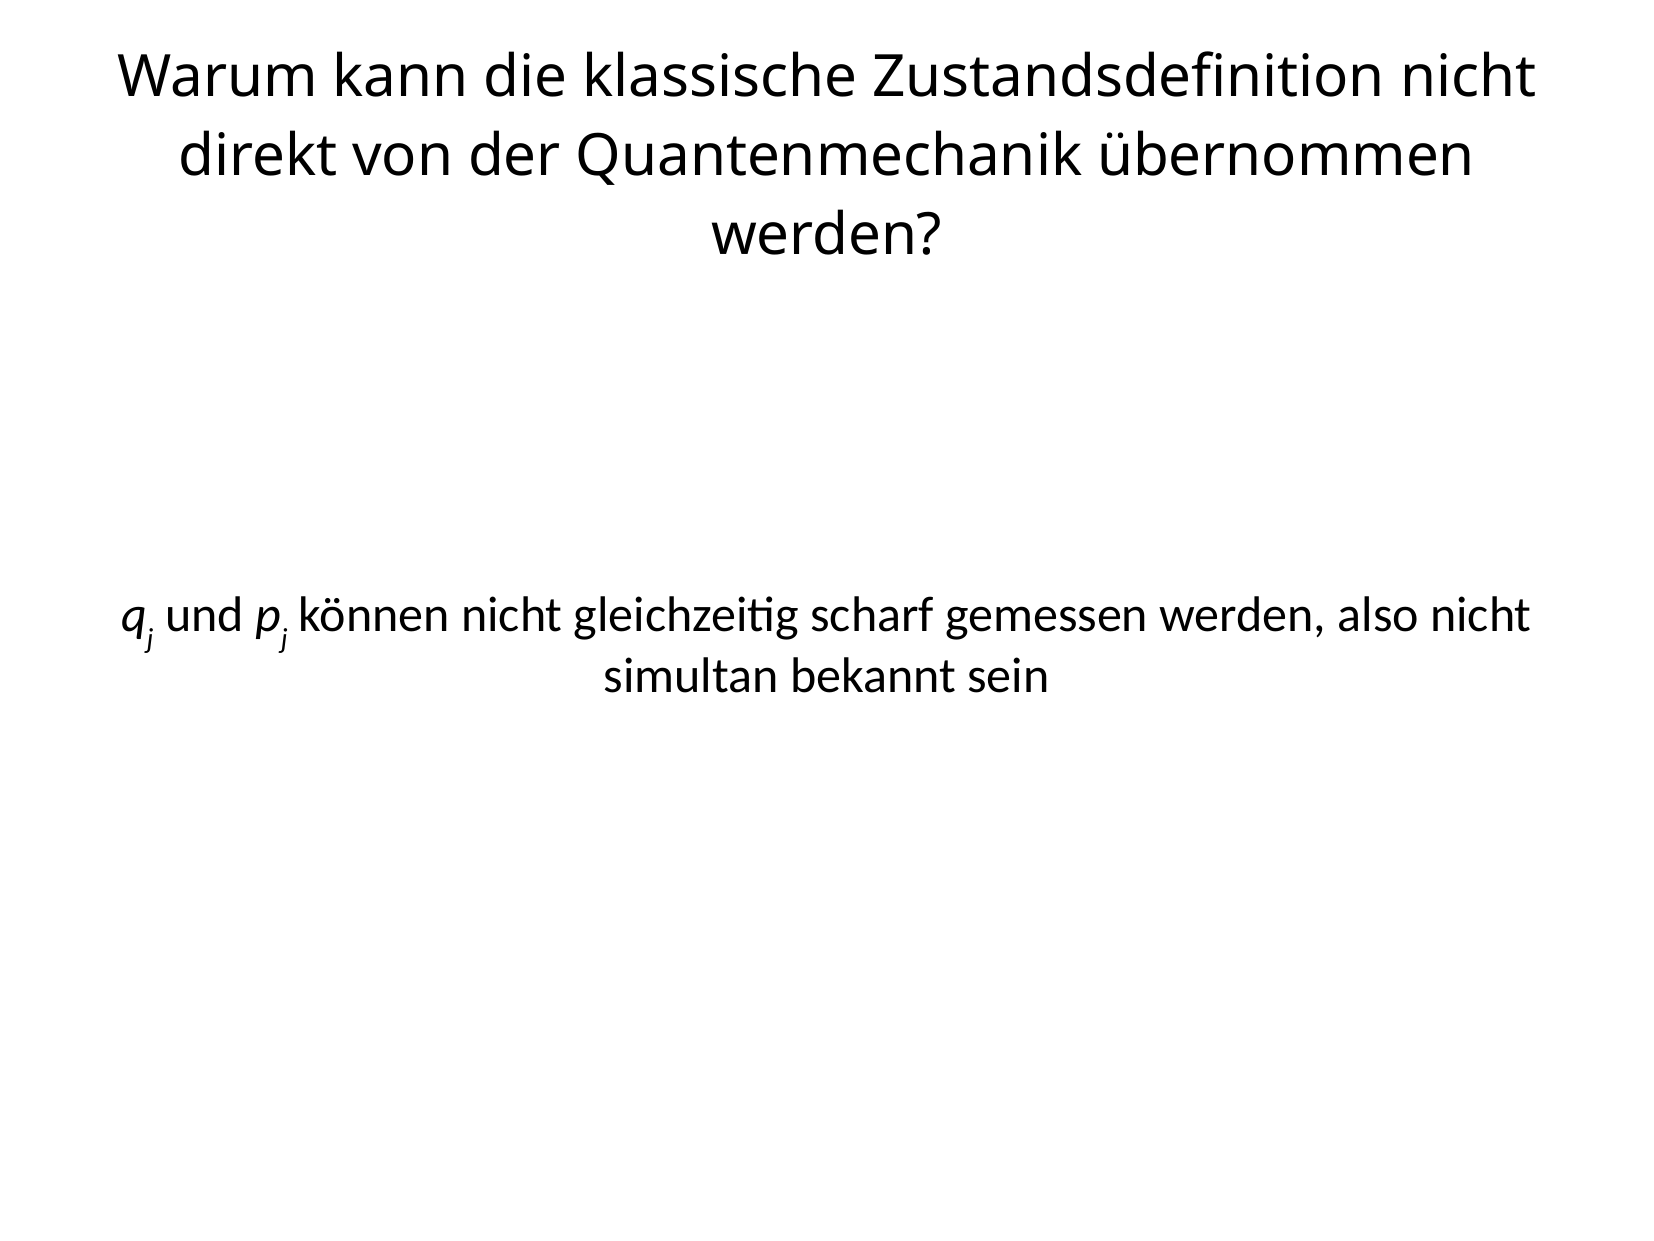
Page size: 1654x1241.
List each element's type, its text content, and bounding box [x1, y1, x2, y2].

subtitle qj und pj können nicht gleichzeitig scharf gemessen werden, also nicht simultan bekannt sein [82, 290, 1571, 1010]
title Warum kann die klassische Zustandsdefinition nicht direkt von der Quantenmechanik übernommen werden? [82, 49, 1571, 257]
